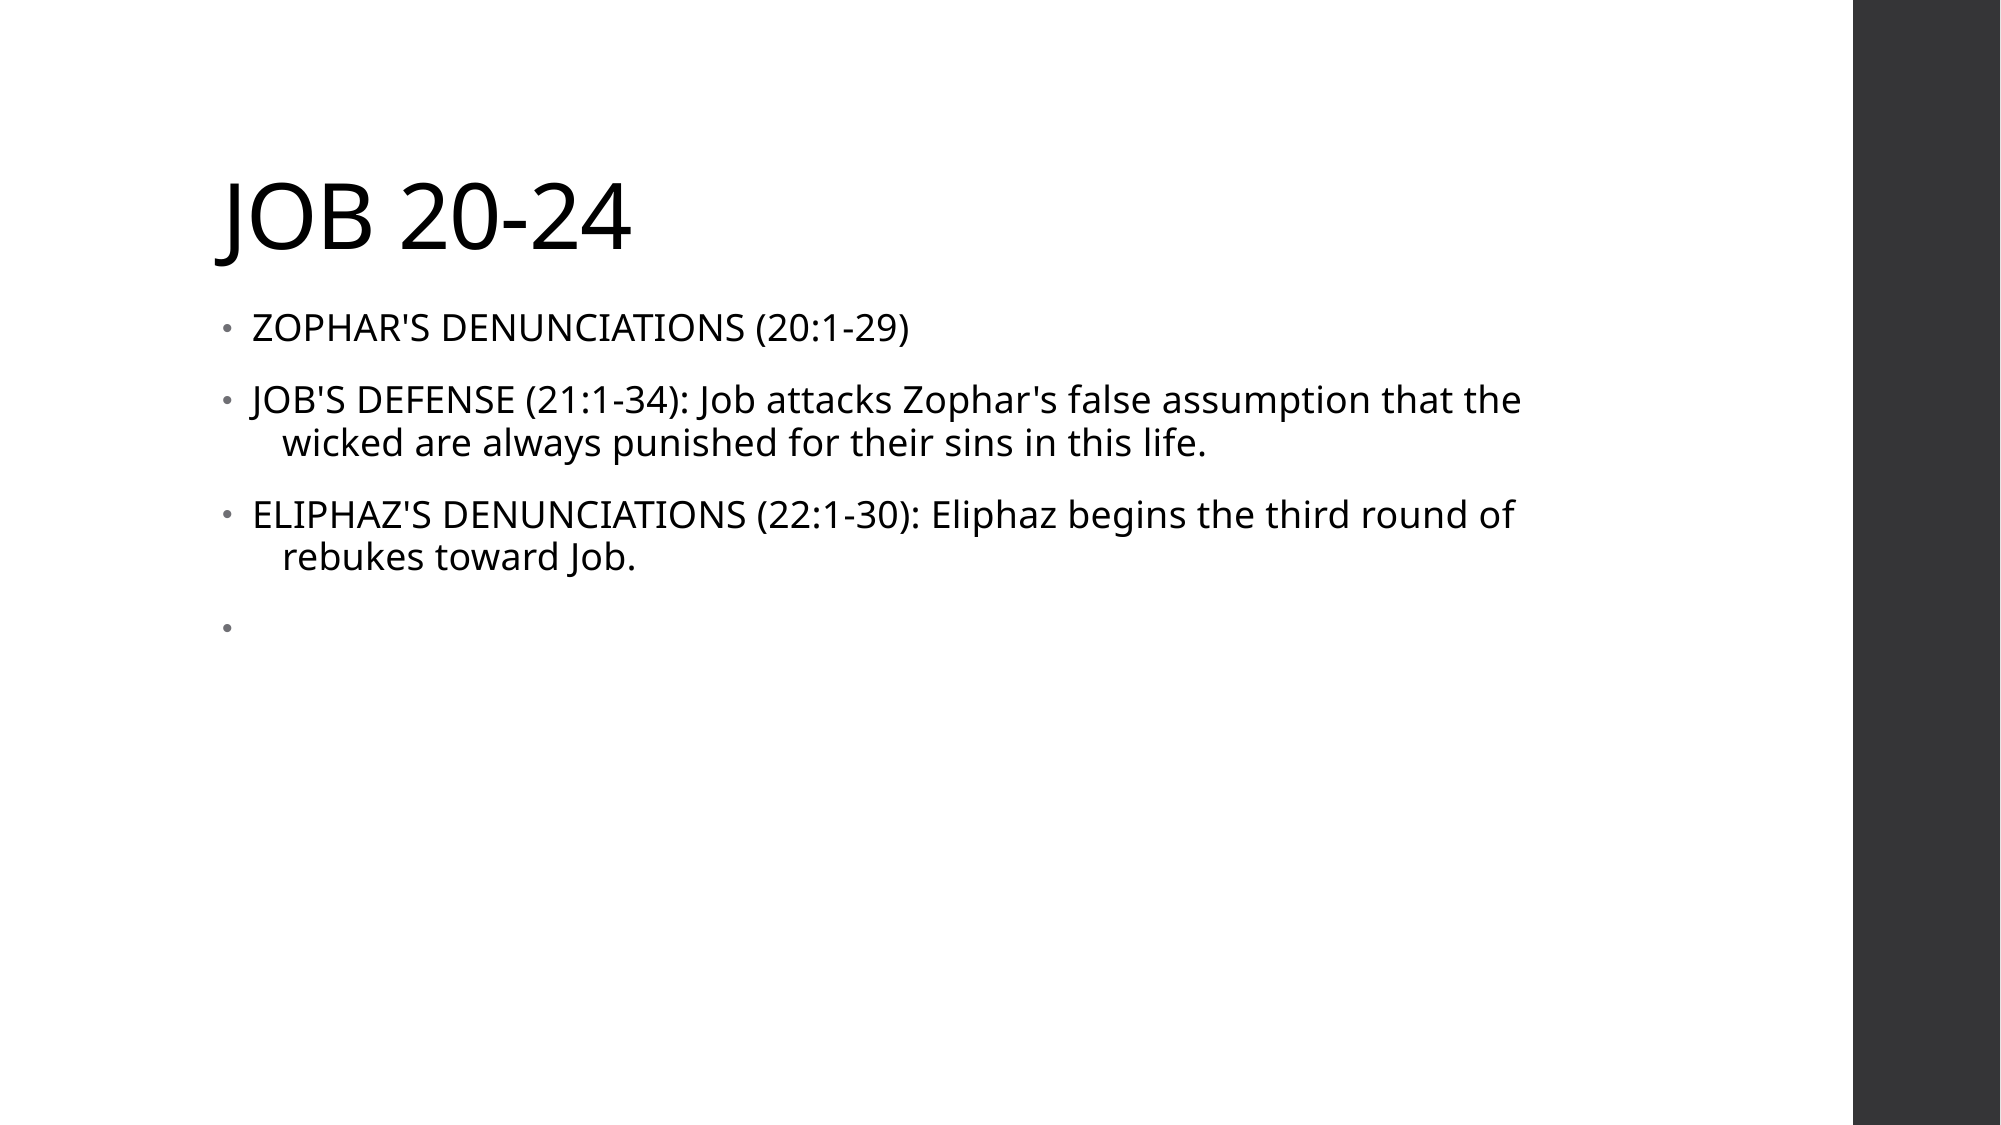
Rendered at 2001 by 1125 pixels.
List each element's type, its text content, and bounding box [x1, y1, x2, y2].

title JOB 20-24 [206, 60, 1797, 278]
list ZOPHAR'S DENUNCIATIONS (20:1-29) JOB'S DEFENSE (21:1-34): Job attacks Zophar's false assumption that the wicked are always punished for their sins in this life. ELIPHAZ'S DENUNCIATIONS (22:1-30): Eliphaz begins the third round of rebukes toward Job. [206, 299, 1617, 1014]
